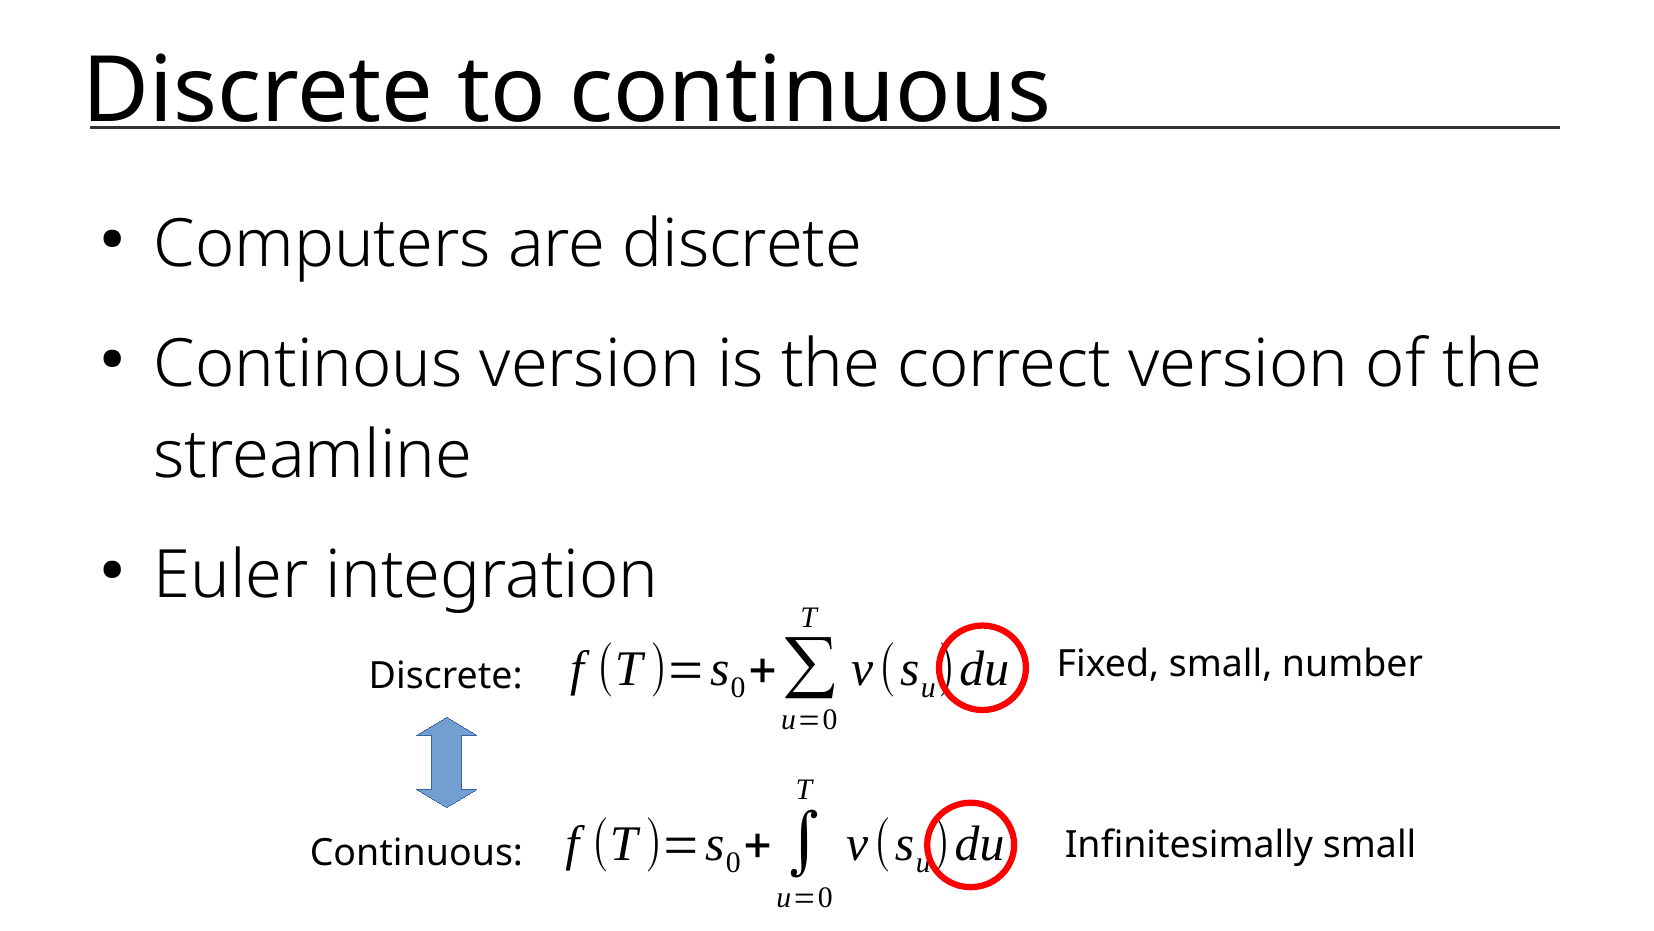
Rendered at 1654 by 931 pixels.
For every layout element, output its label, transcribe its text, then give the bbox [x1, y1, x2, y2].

chart [931, 806, 1010, 884]
text_box Continuous: [294, 818, 543, 879]
text_box Discrete: [353, 641, 541, 702]
text_box [416, 717, 477, 808]
chart [562, 600, 1016, 736]
title Discrete to continuous [82, 32, 1571, 140]
text_box Fixed, small, number [1041, 629, 1453, 690]
list Computers are discrete Continous version is the correct version of the streamline Euler integration [82, 195, 1571, 811]
chart [557, 772, 1012, 915]
chart [943, 629, 1016, 706]
text_box Infinitesimally small [1050, 810, 1445, 870]
